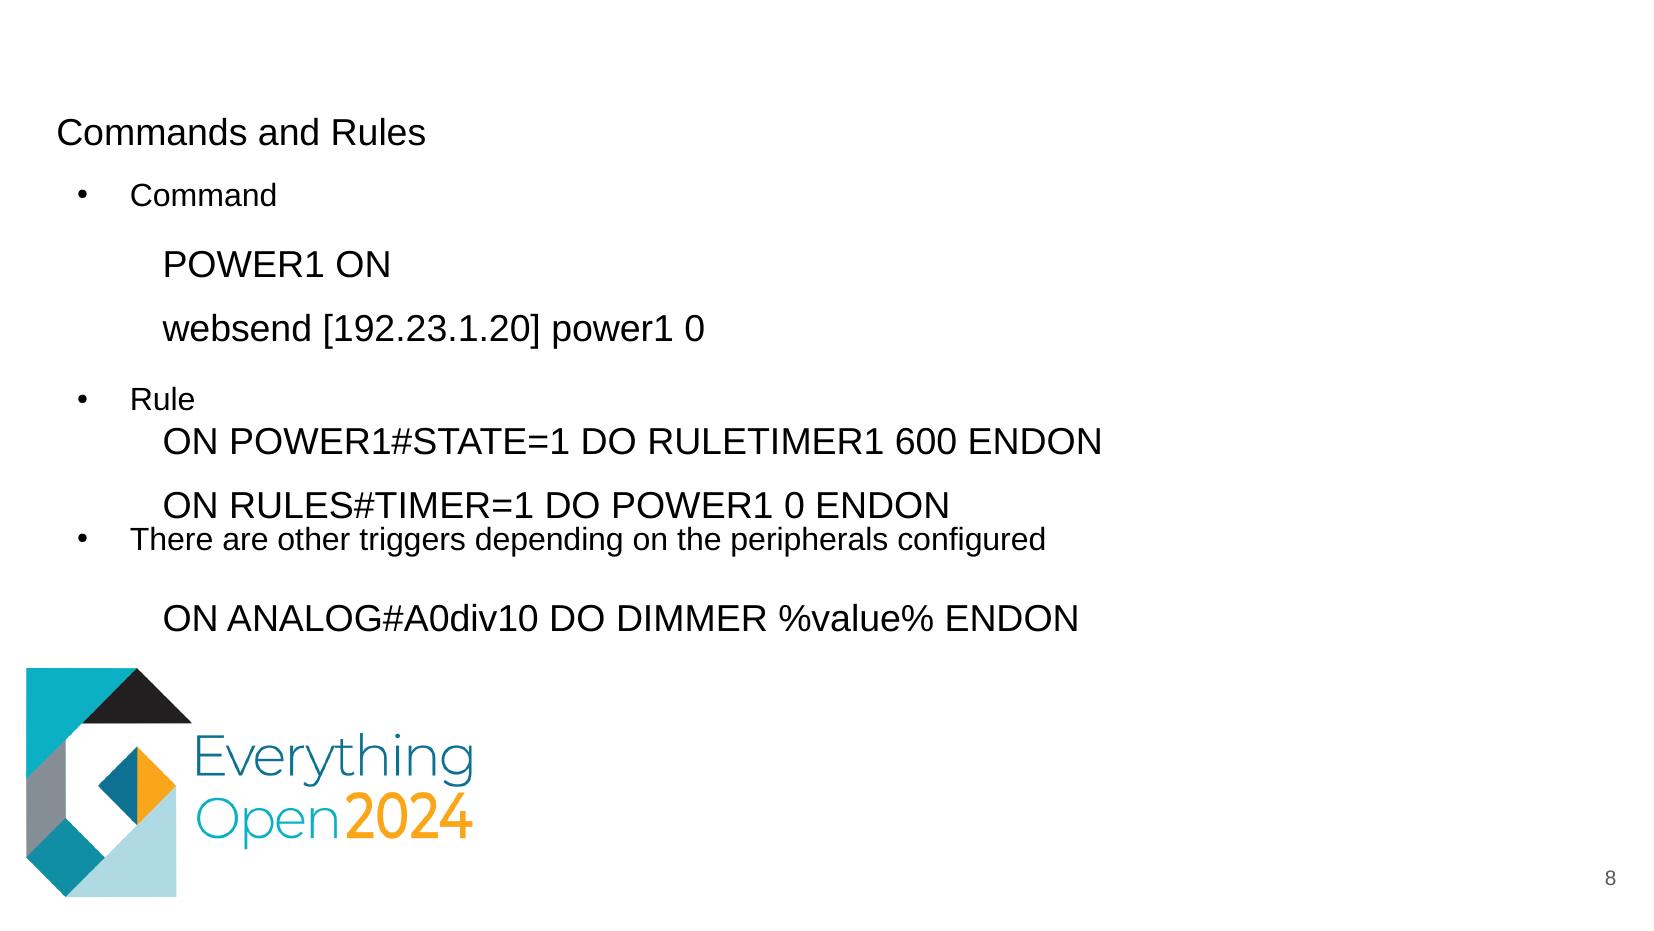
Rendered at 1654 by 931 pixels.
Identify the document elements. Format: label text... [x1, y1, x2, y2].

text_box ON ANALOG#A0div10 DO DIMMER %value% ENDON [147, 590, 1123, 650]
text_box ON POWER1#STATE=1 DO RULETIMER1 600 ENDON ON RULES#TIMER=1 DO POWER1 0 ENDON [147, 413, 1270, 535]
picture [8, 655, 492, 907]
text_box POWER1 ON websend [192.23.1.20] power1 0 [147, 236, 857, 358]
title Commands and Rules [56, 80, 1598, 184]
list Command Rule There are other triggers depending on the peripherals configured [59, 177, 1595, 768]
